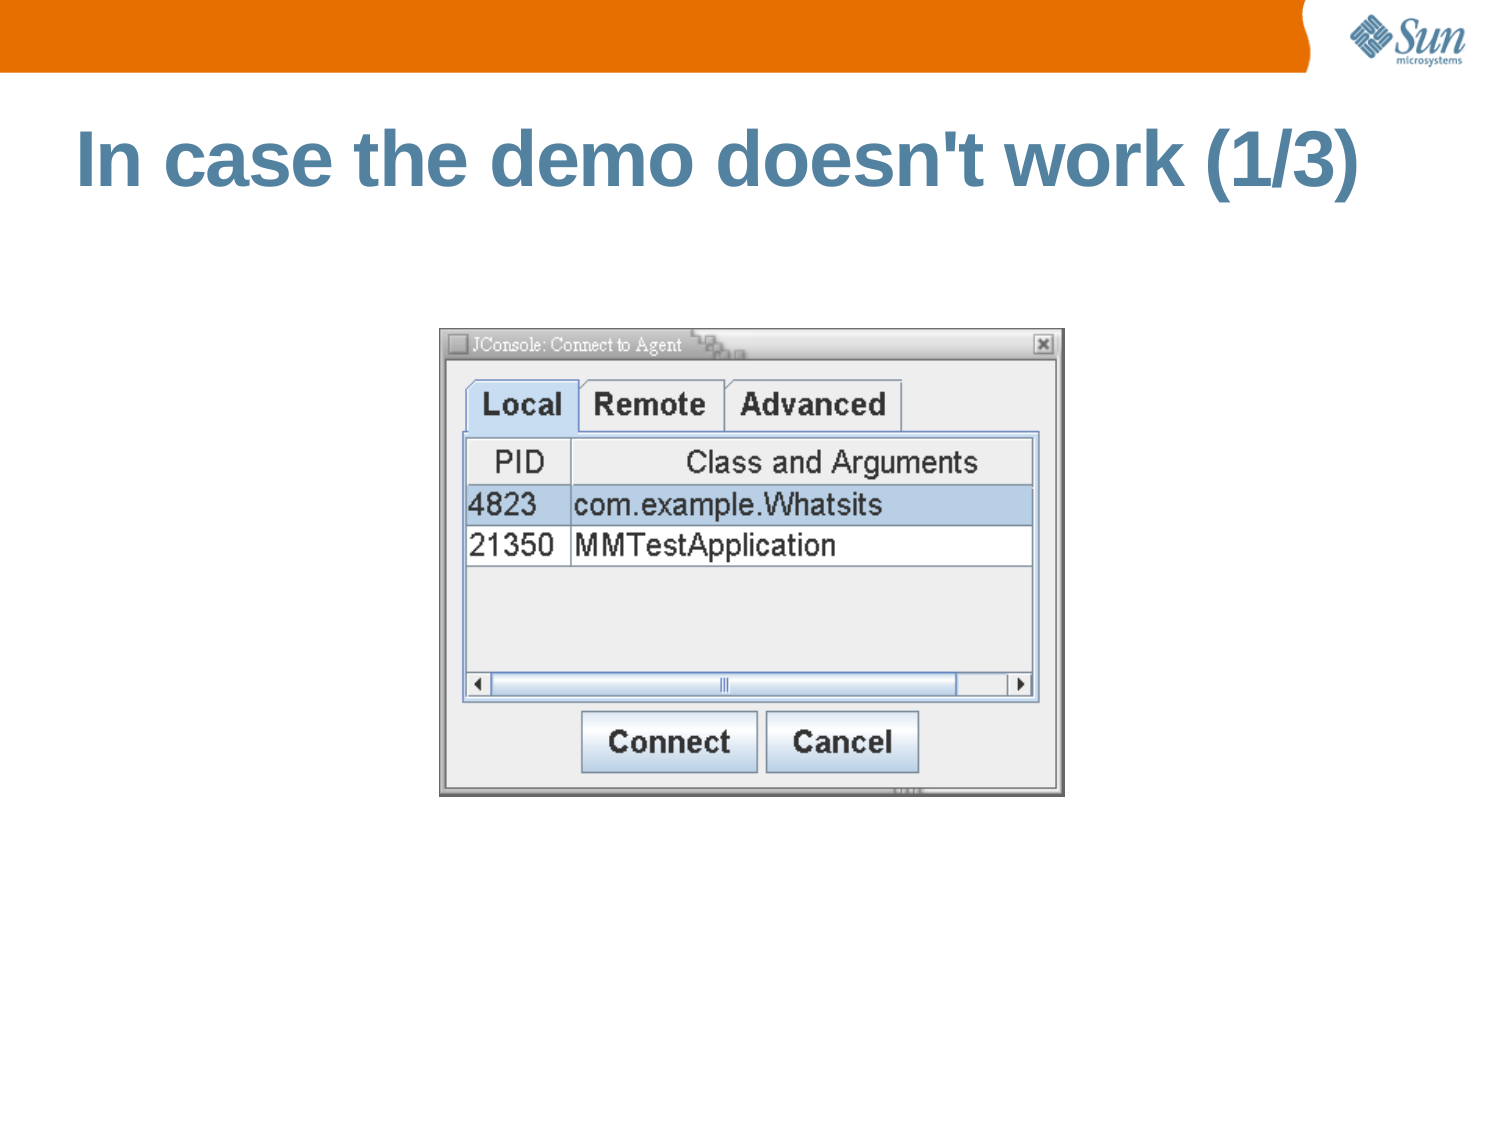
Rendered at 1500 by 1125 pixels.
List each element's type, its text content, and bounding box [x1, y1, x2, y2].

title In case the demo doesn't work (1/3) [75, 122, 1438, 228]
picture [0, 0, 1500, 75]
picture [439, 328, 1065, 797]
